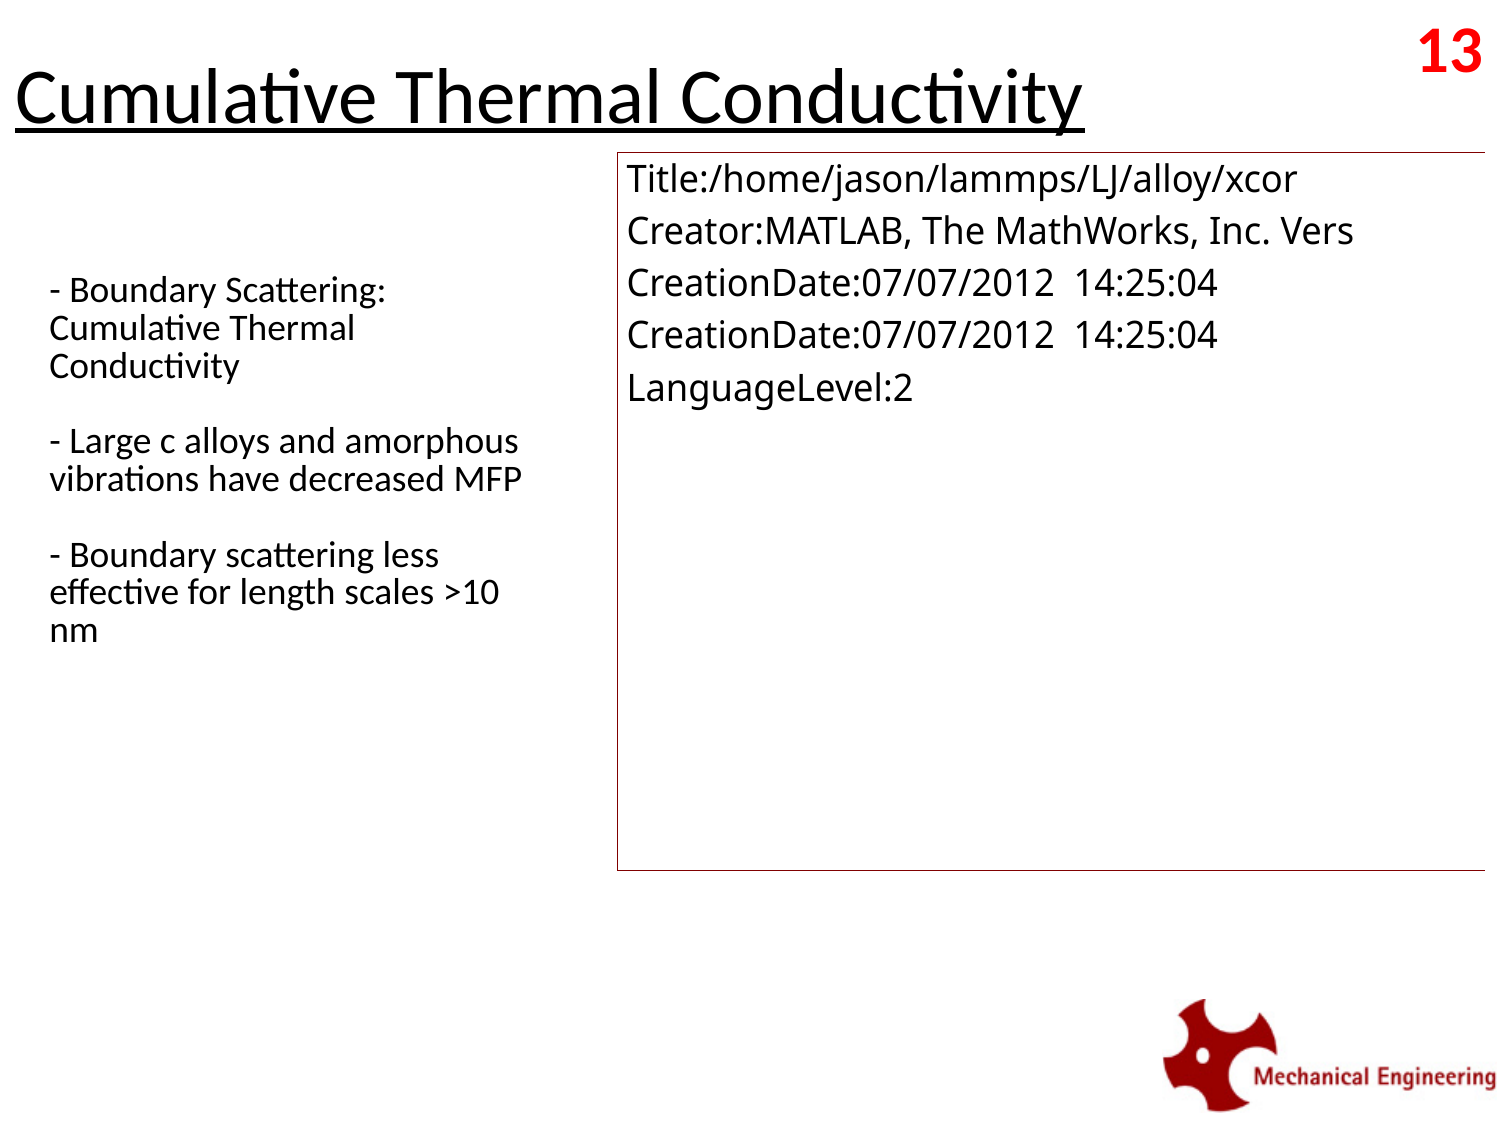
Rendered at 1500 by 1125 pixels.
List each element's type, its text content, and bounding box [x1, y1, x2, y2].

picture [1162, 999, 1497, 1113]
text_box - Boundary Scattering: Cumulative Thermal Conductivity - Large c alloys and amorphous vibrations have decreased MFP - Boundary scattering less effective for length scales >10 nm [34, 267, 556, 761]
text_box 13 [1401, 0, 1499, 93]
picture [615, 149, 1486, 871]
title Cumulative Thermal Conductivity [0, 0, 1381, 186]
